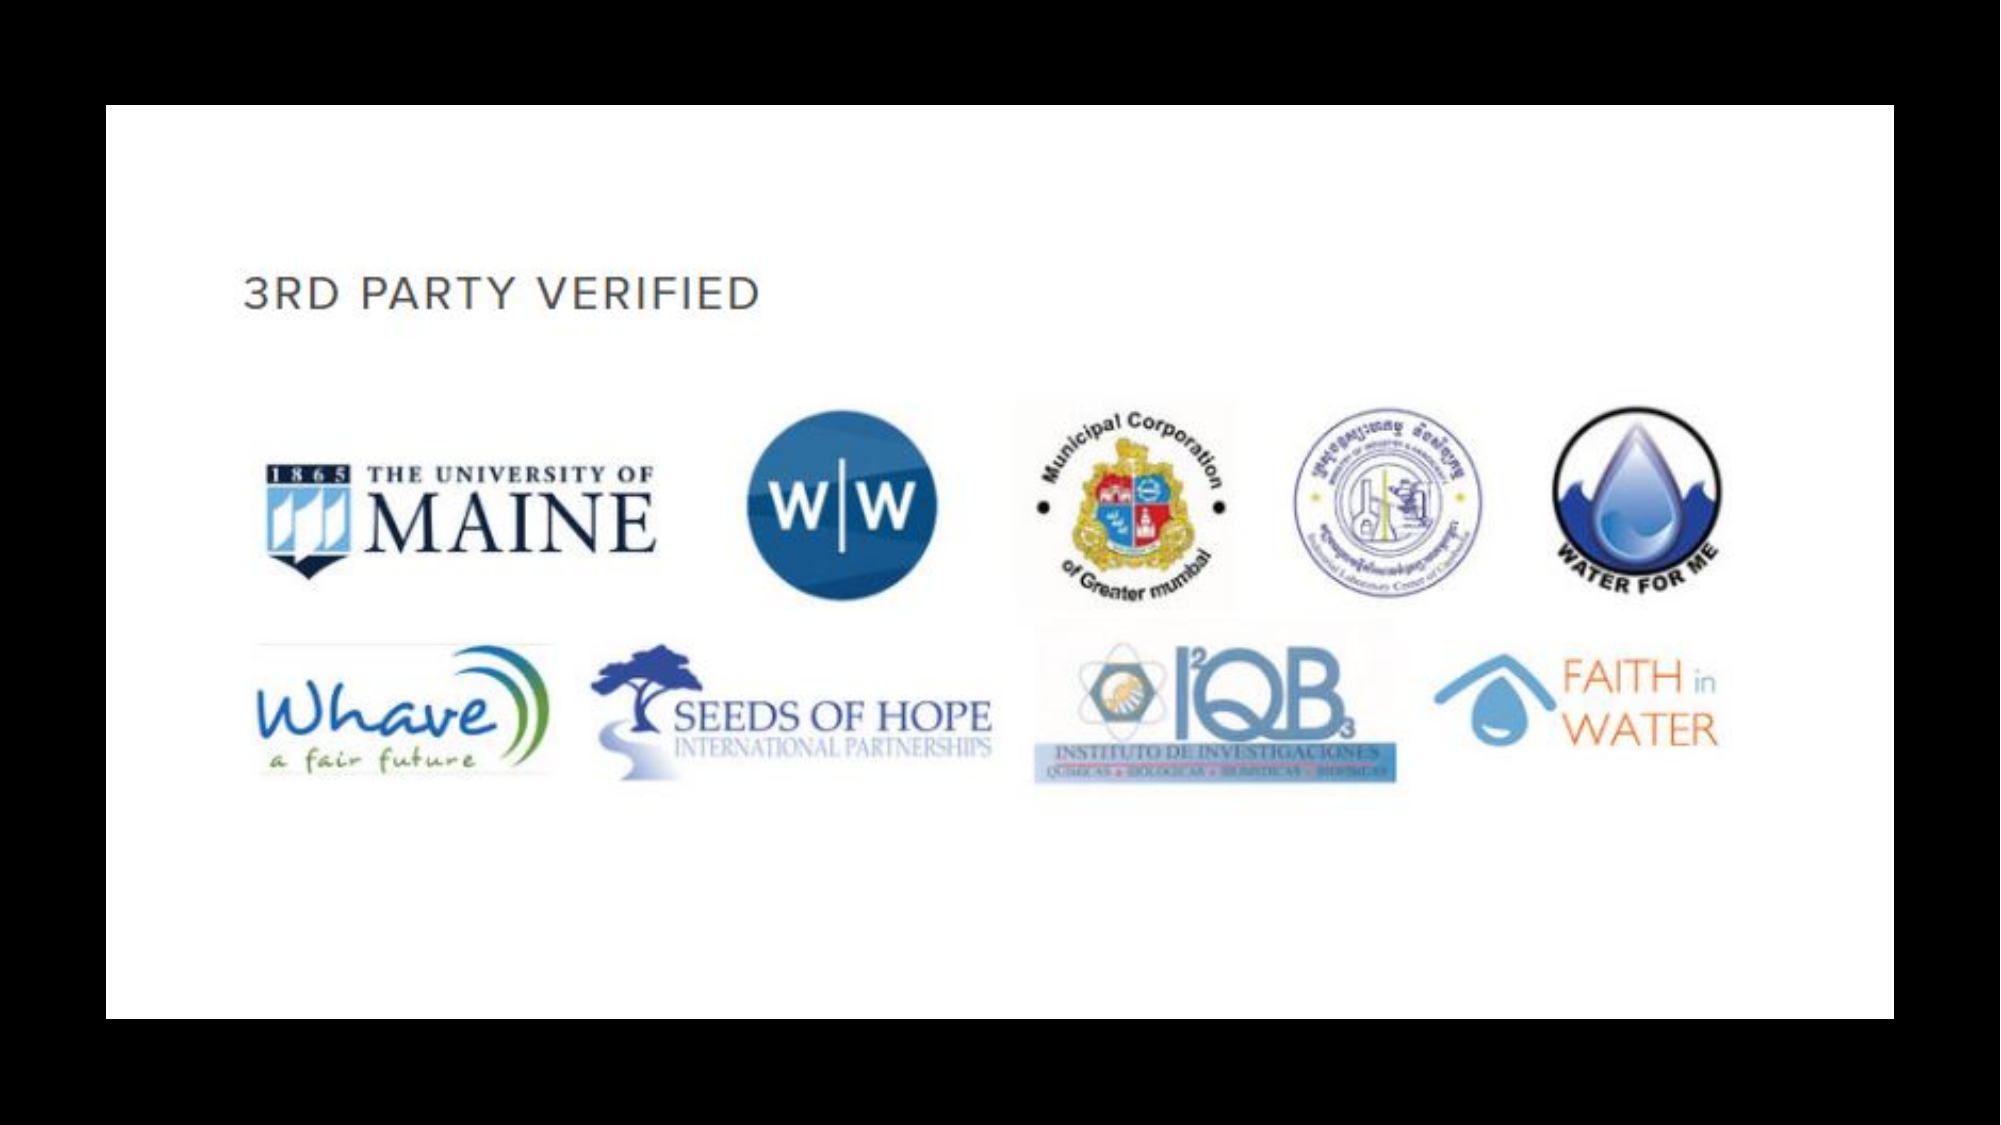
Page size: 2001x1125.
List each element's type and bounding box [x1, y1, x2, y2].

text_box [0, 0, 2000, 1125]
picture [183, 235, 1817, 889]
